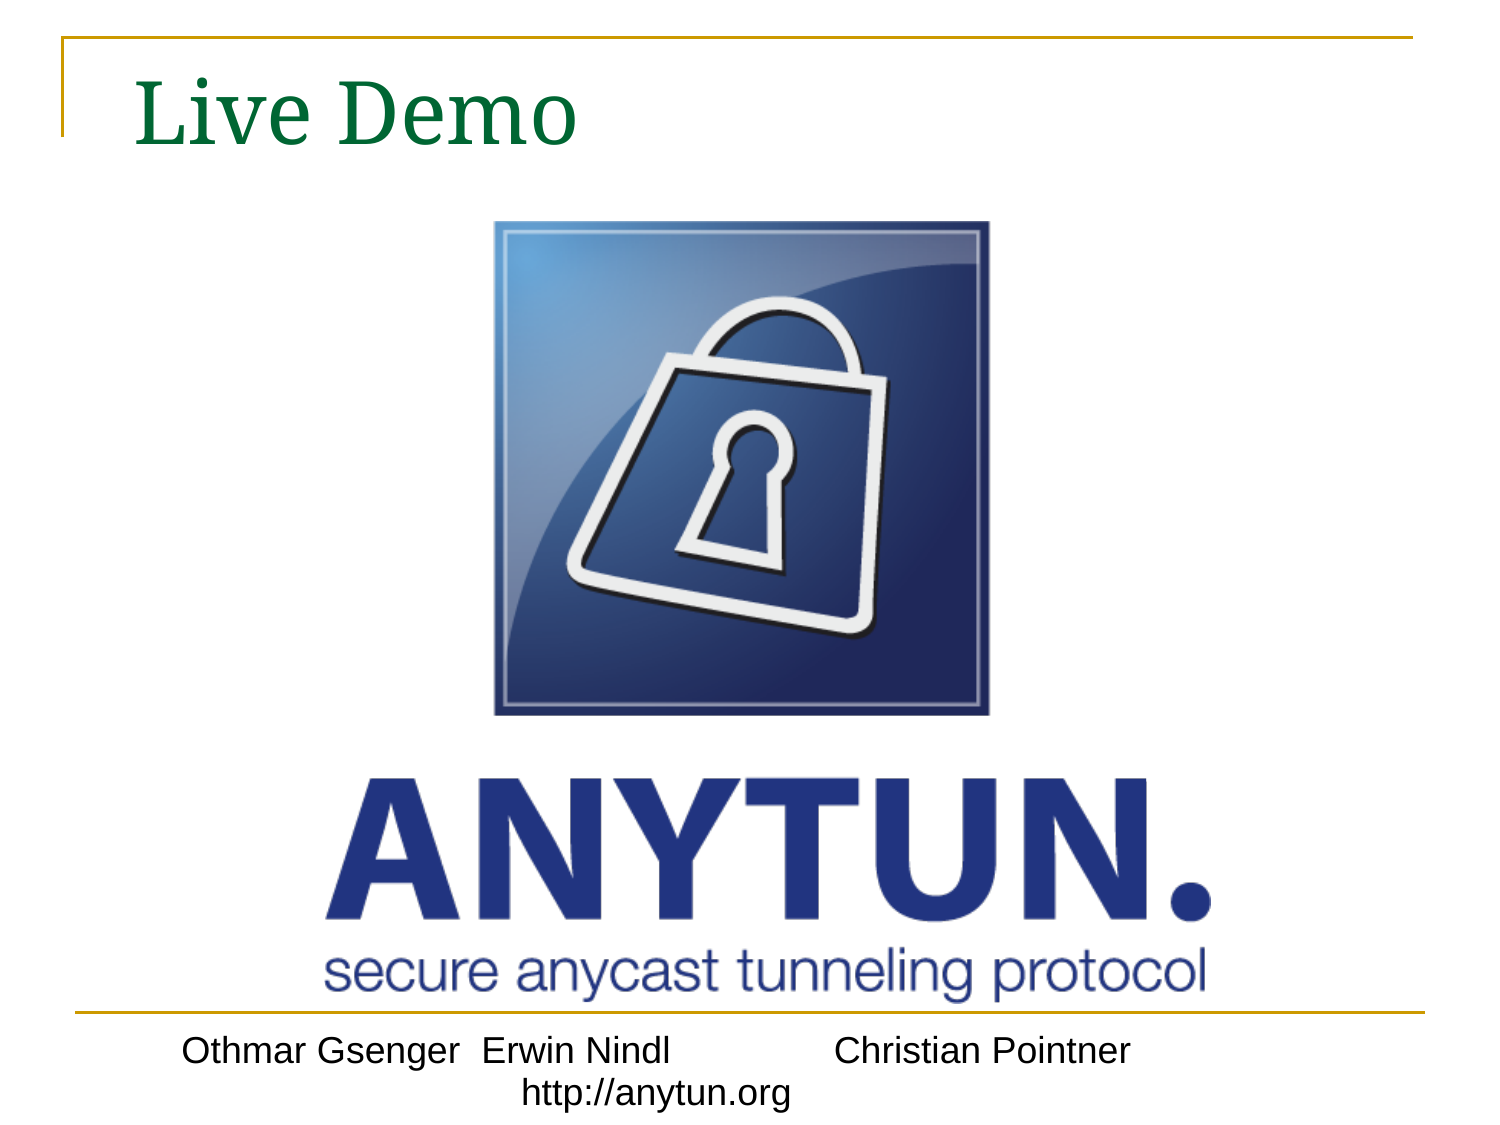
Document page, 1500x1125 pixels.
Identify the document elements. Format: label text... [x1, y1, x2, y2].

picture [324, 221, 1211, 1004]
text_box Othmar Gsenger Erwin Nindl Christian Pointner http://anytun.org [166, 1022, 1335, 1125]
title Live Demo [134, 5, 1485, 217]
